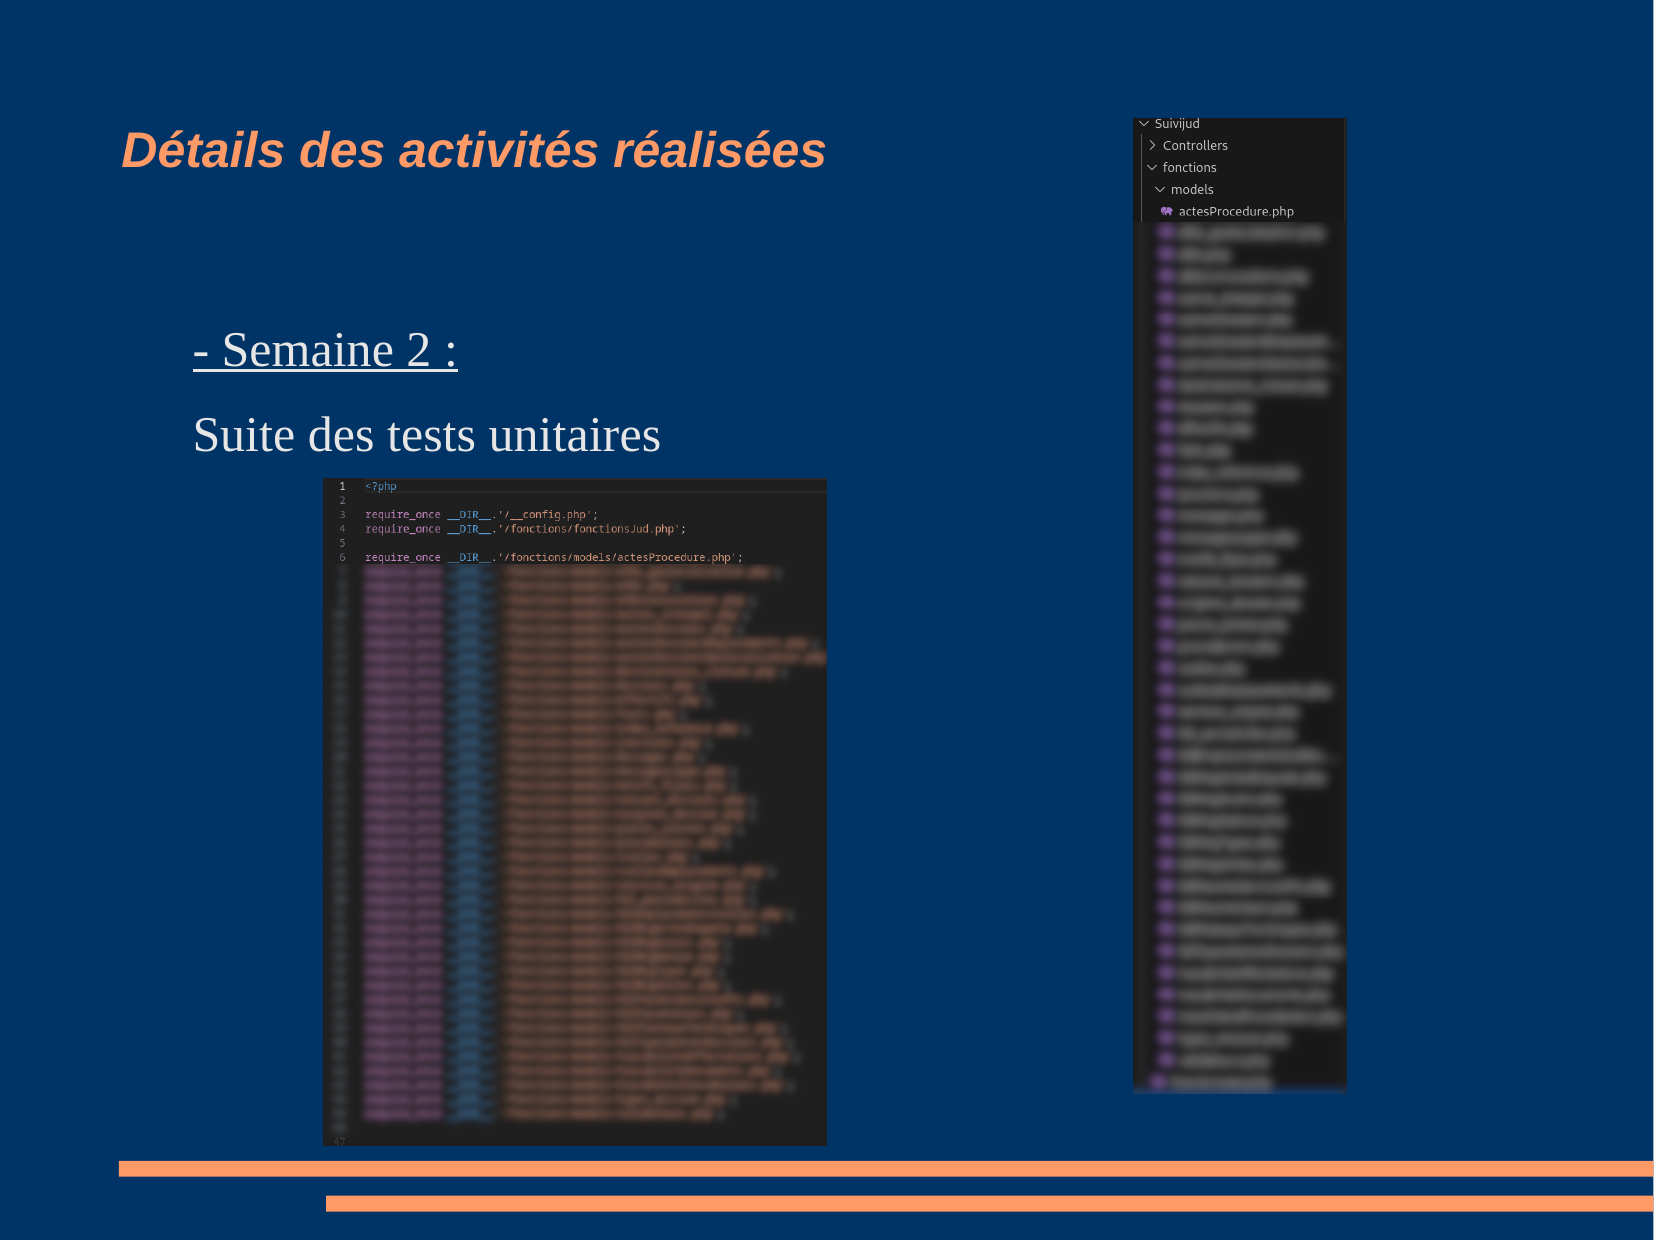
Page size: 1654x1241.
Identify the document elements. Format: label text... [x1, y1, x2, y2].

title Détails des activités réalisées [121, 46, 1534, 254]
picture [1133, 118, 1347, 1094]
list - Semaine 2 : Suite des tests unitaires [121, 322, 1561, 1132]
picture [323, 478, 827, 1146]
